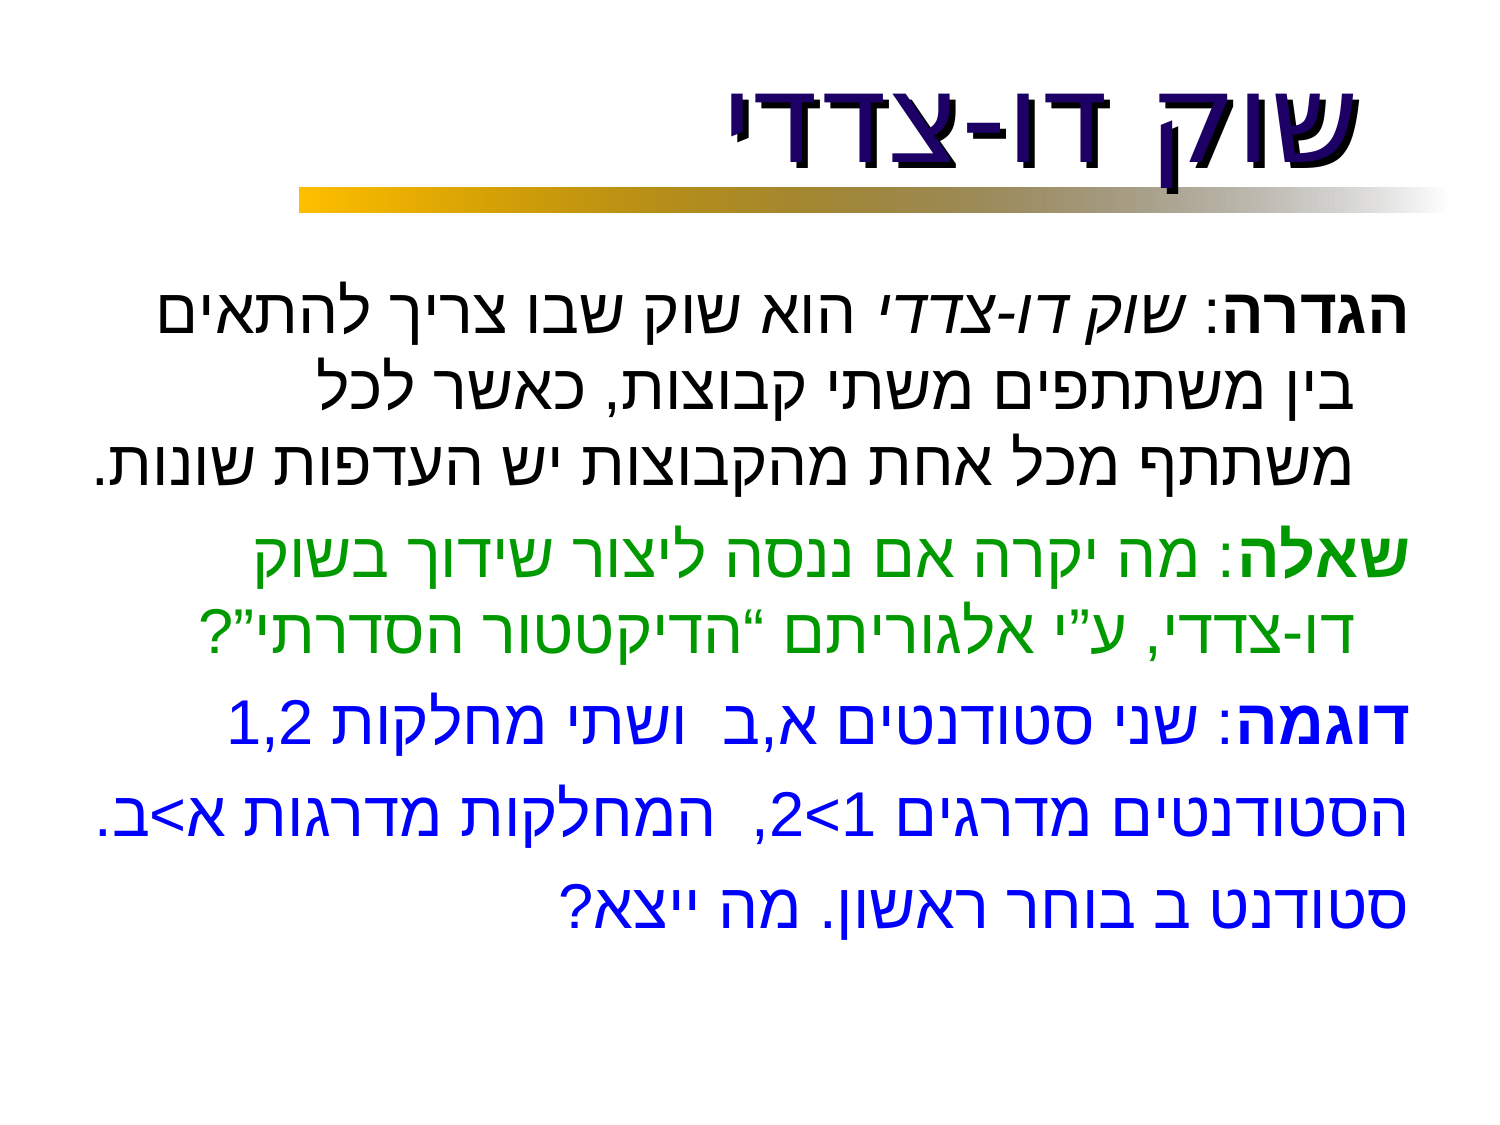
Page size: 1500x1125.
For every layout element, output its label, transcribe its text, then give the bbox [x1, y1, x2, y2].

title שוק דו-צדדי [74, 29, 1375, 196]
list הגדרה: שוק דו-צדדי הוא שוק שבו צריך להתאים בין משתתפים משתי קבוצות, כאשר לכל משתתף מכל אחת מהקבוצות יש העדפות שונות. שאלה: מה יקרה אם ננסה ליצור שידוך בשוק דו-צדדי, ע”י אלגוריתם “הדיקטטור הסדרתי”? דוגמה: שני סטודנטים א,ב ושתי מחלקות 1,2 הסטודנטים מדרגים 1>2, המחלקות מדרגות א>ב. סטודנט ב בוחר ראשון. מה ייצא? [75, 262, 1425, 1096]
